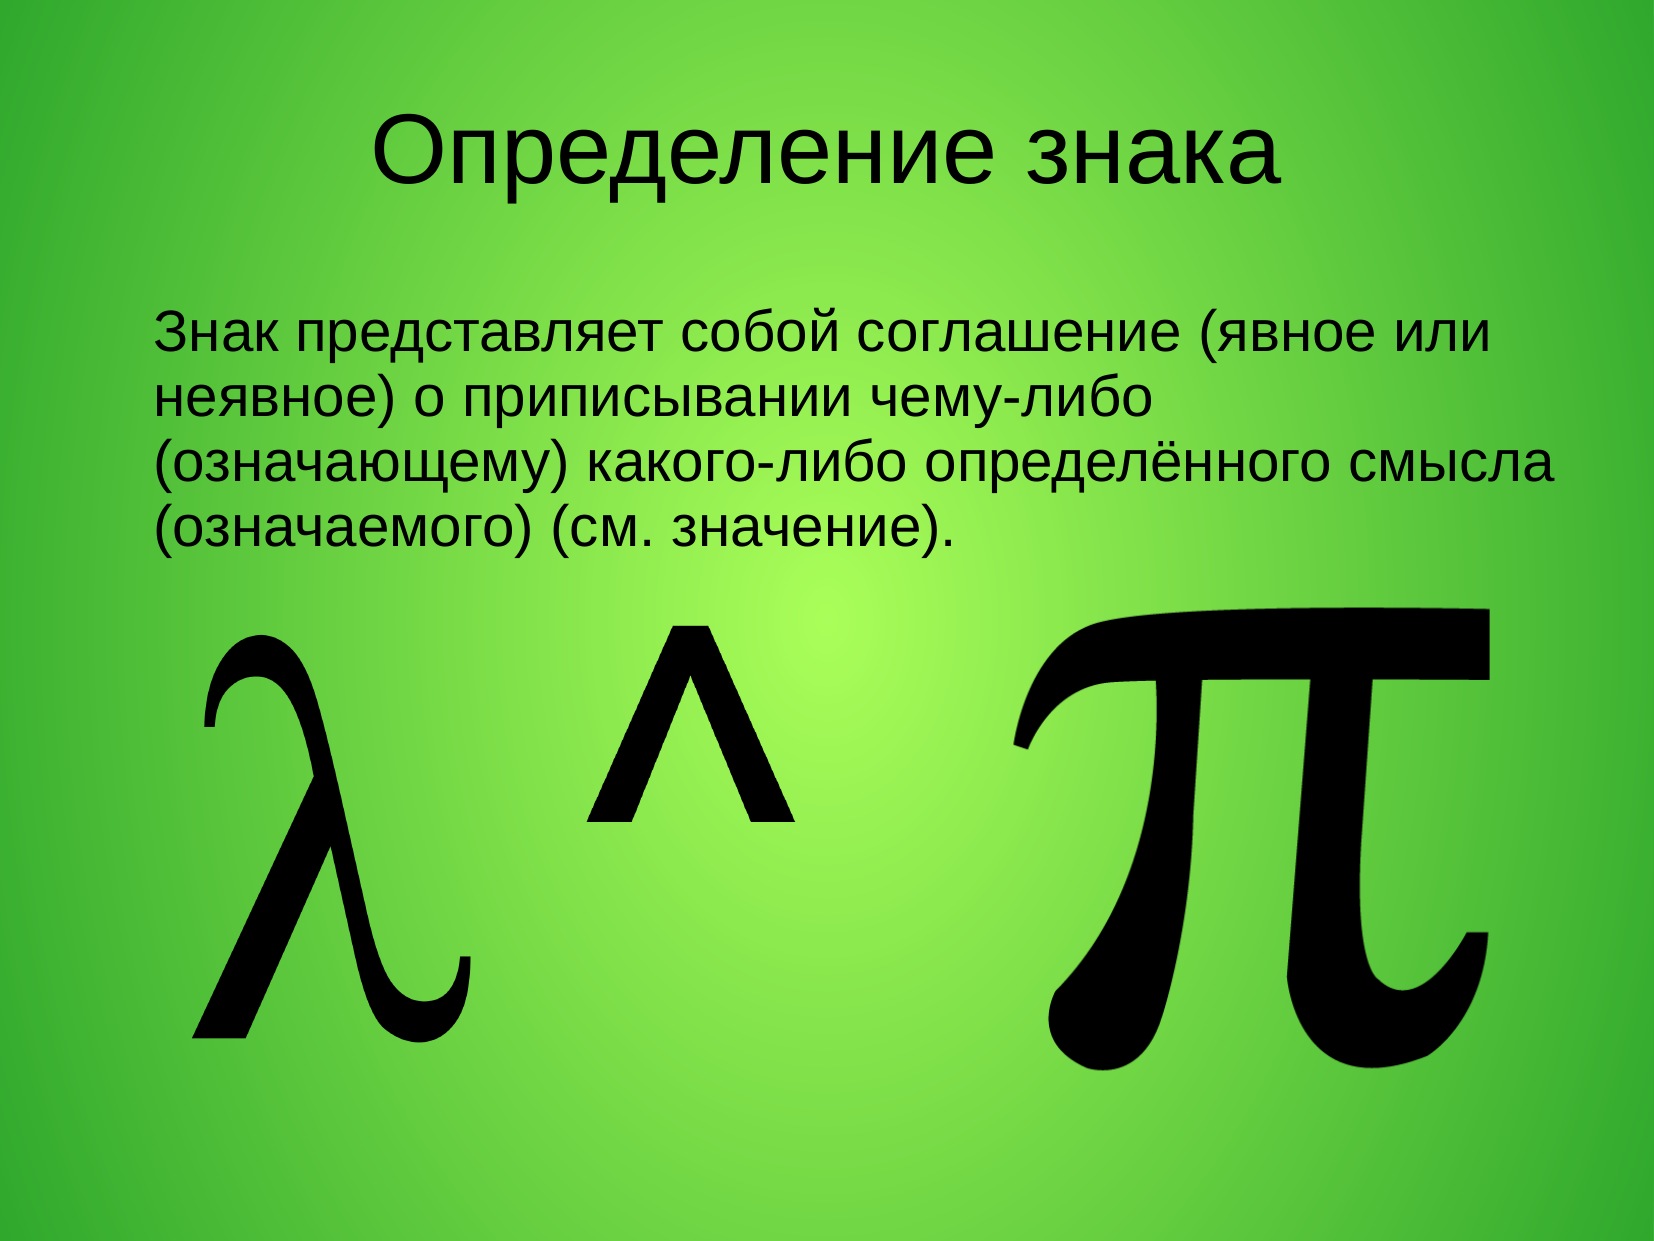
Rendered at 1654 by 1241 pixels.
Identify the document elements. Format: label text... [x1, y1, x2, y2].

title Определение знака [82, 47, 1571, 252]
list Знак представляет собой соглашение (явное или неявное) о приписывании чему-либо (означающему) какого-либо определённого смысла (означаемого) (см. значение). [82, 299, 1571, 1019]
picture [106, 507, 1512, 1134]
